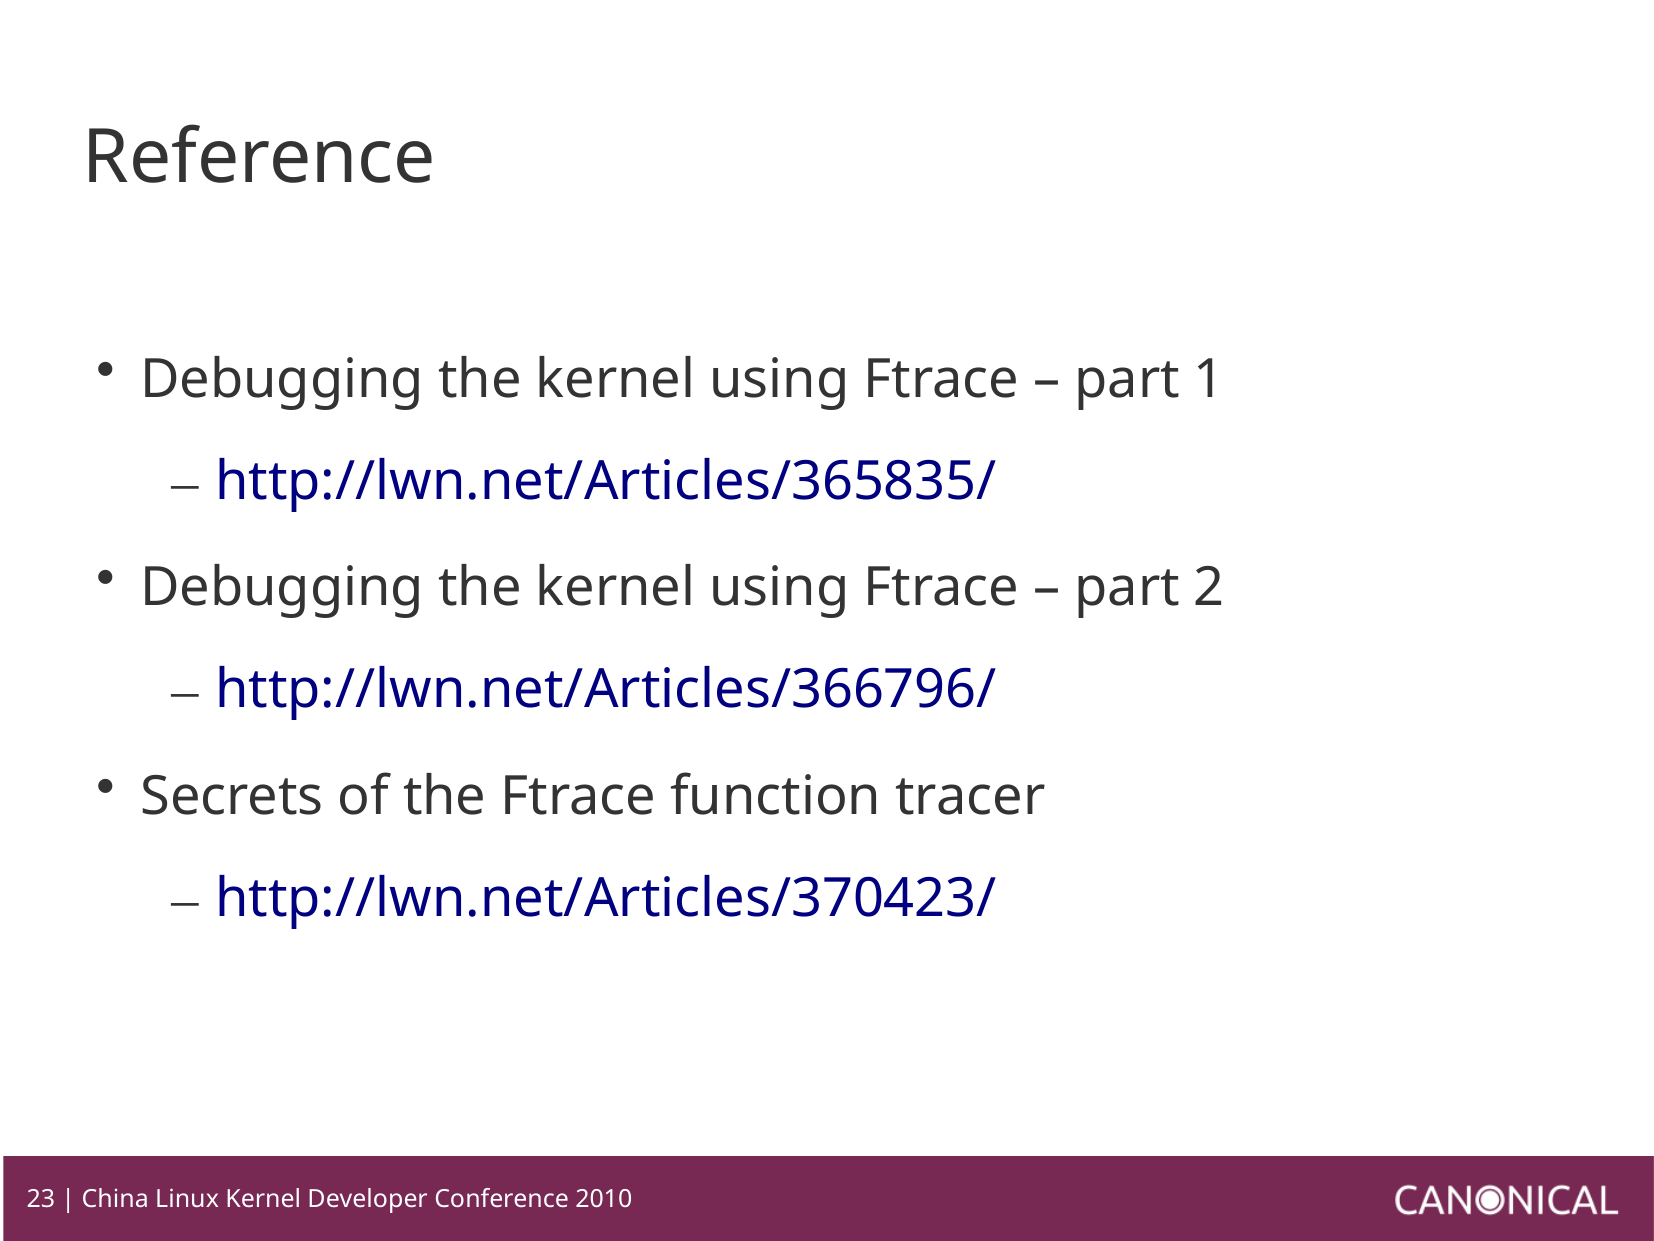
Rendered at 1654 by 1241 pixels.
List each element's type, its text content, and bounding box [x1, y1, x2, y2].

title Reference [82, 56, 1571, 249]
list Debugging the kernel using Ftrace – part 1 http://lwn.net/Articles/365835/ Debugging the kernel using Ftrace – part 2 http://lwn.net/Articles/366796/ Secrets of the Ftrace function tracer http://lwn.net/Articles/370423/ [87, 301, 1579, 1121]
picture [3, 1156, 1654, 1241]
